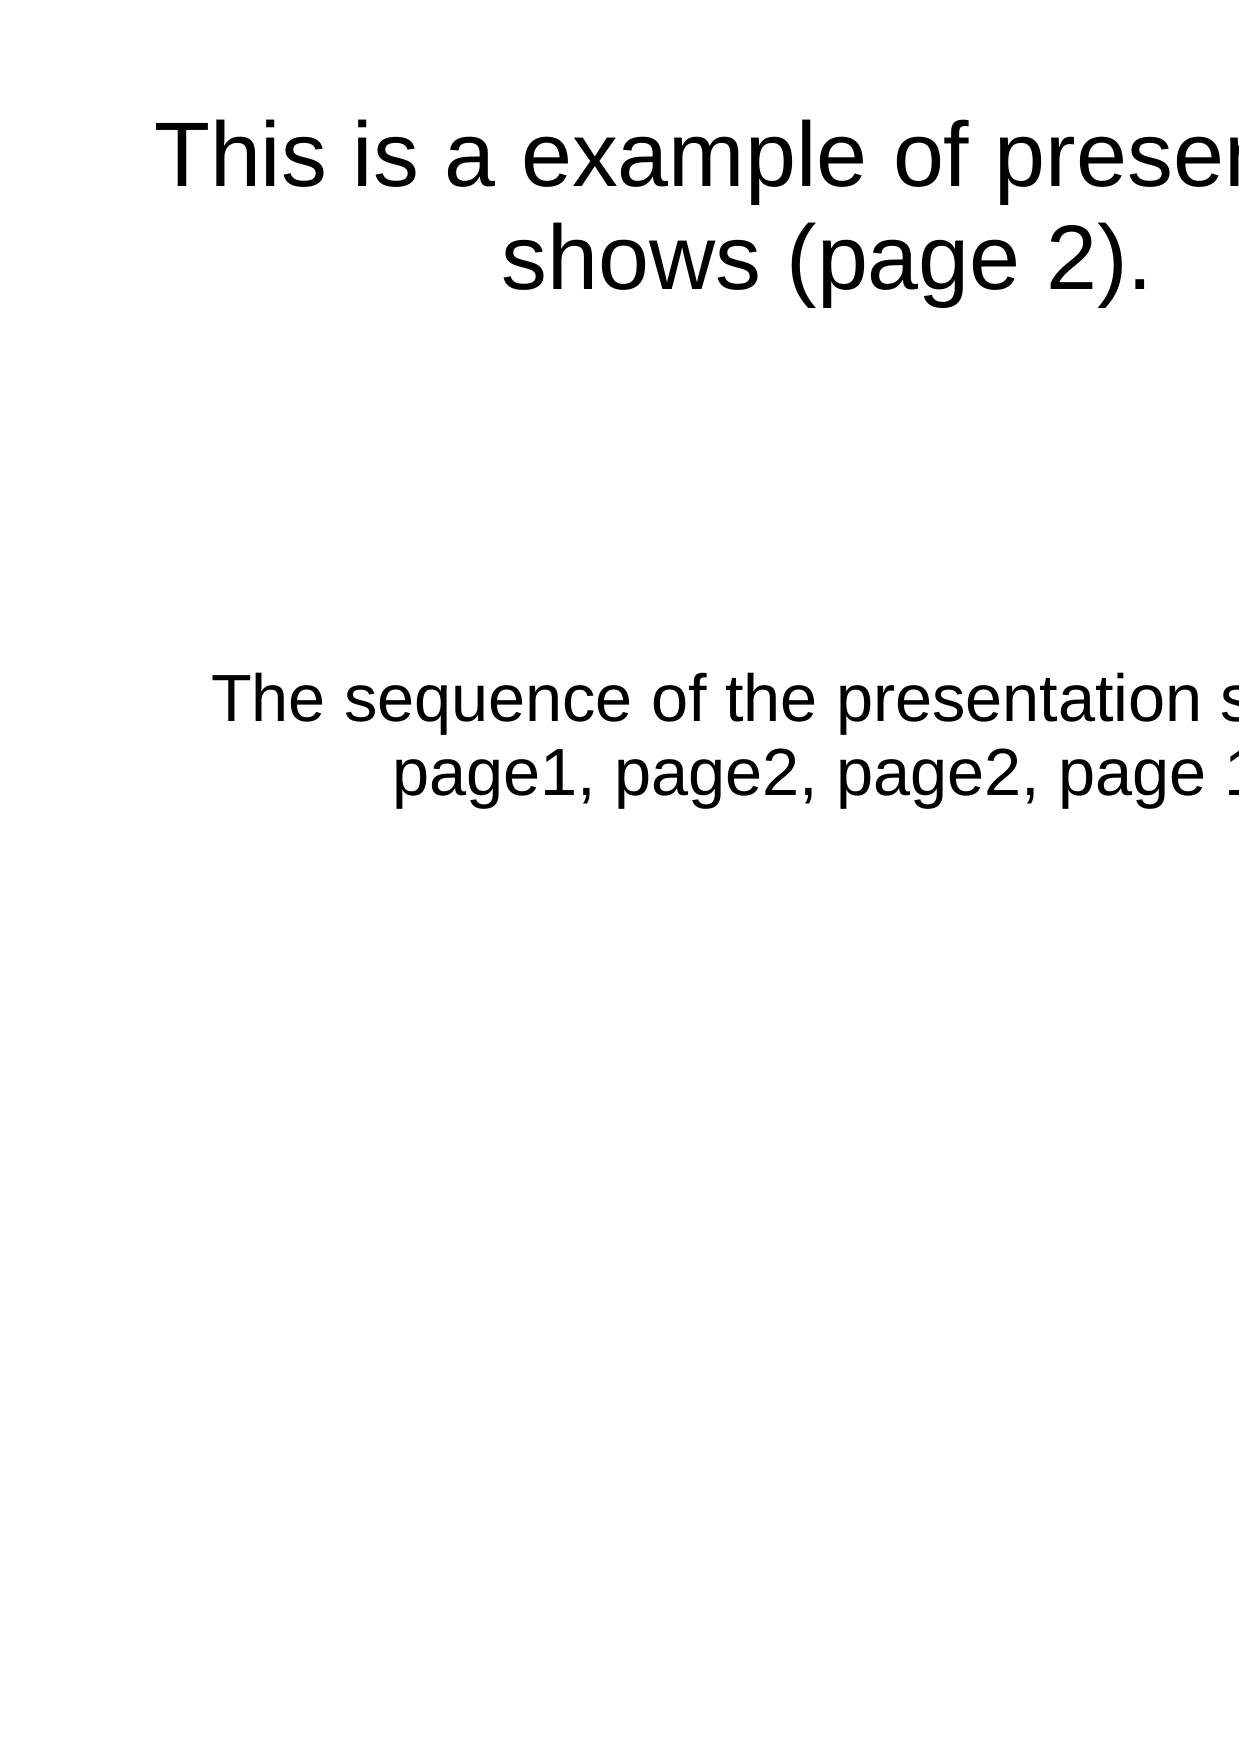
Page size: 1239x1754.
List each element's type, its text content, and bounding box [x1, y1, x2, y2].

subtitle The sequence of the presentation show is page1, page2, page2, page 1 [121, 344, 1239, 1127]
title This is a example of presentation shows (page 2). [121, 102, 1239, 311]
